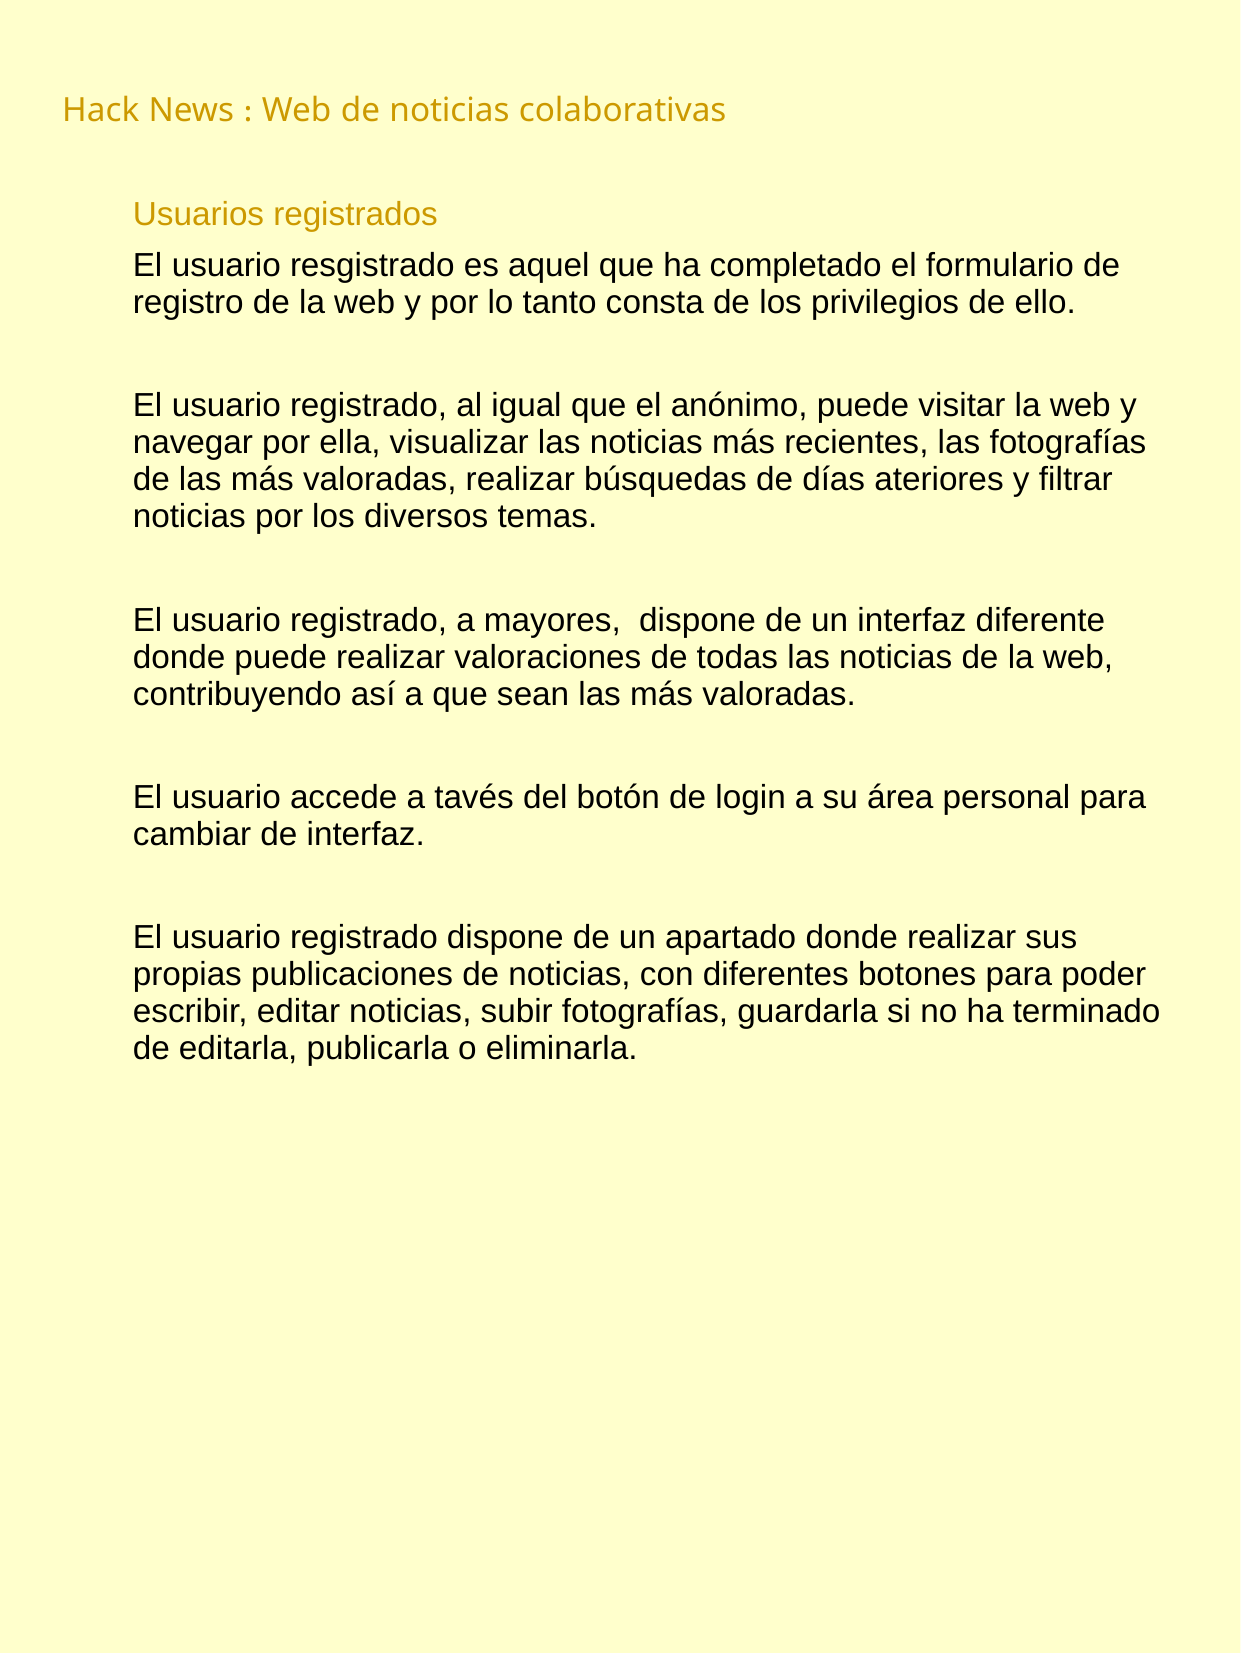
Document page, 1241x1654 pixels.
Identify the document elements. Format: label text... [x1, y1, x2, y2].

list Usuarios registrados El usuario resgistrado es aquel que ha completado el formulario de registro de la web y por lo tanto consta de los privilegios de ello. El usuario registrado, al igual que el anónimo, puede visitar la web y navegar por ella, visualizar las noticias más recientes, las fotografías de las más valoradas, realizar búsquedas de días ateriores y filtrar noticias por los diversos temas. El usuario registrado, a mayores, dispone de un interfaz diferente donde puede realizar valoraciones de todas las noticias de la web, contribuyendo así a que sean las más valoradas. El usuario accede a tavés del botón de login a su área personal para cambiar de interfaz. El usuario registrado dispone de un apartado donde realizar sus propias publicaciones de noticias, con diferentes botones para poder escribir, editar noticias, subir fotografías, guardarla si no ha terminado de editarla, publicarla o eliminarla. [62, 195, 1179, 1516]
title Hack News : Web de noticias colaborativas [62, 65, 1179, 166]
